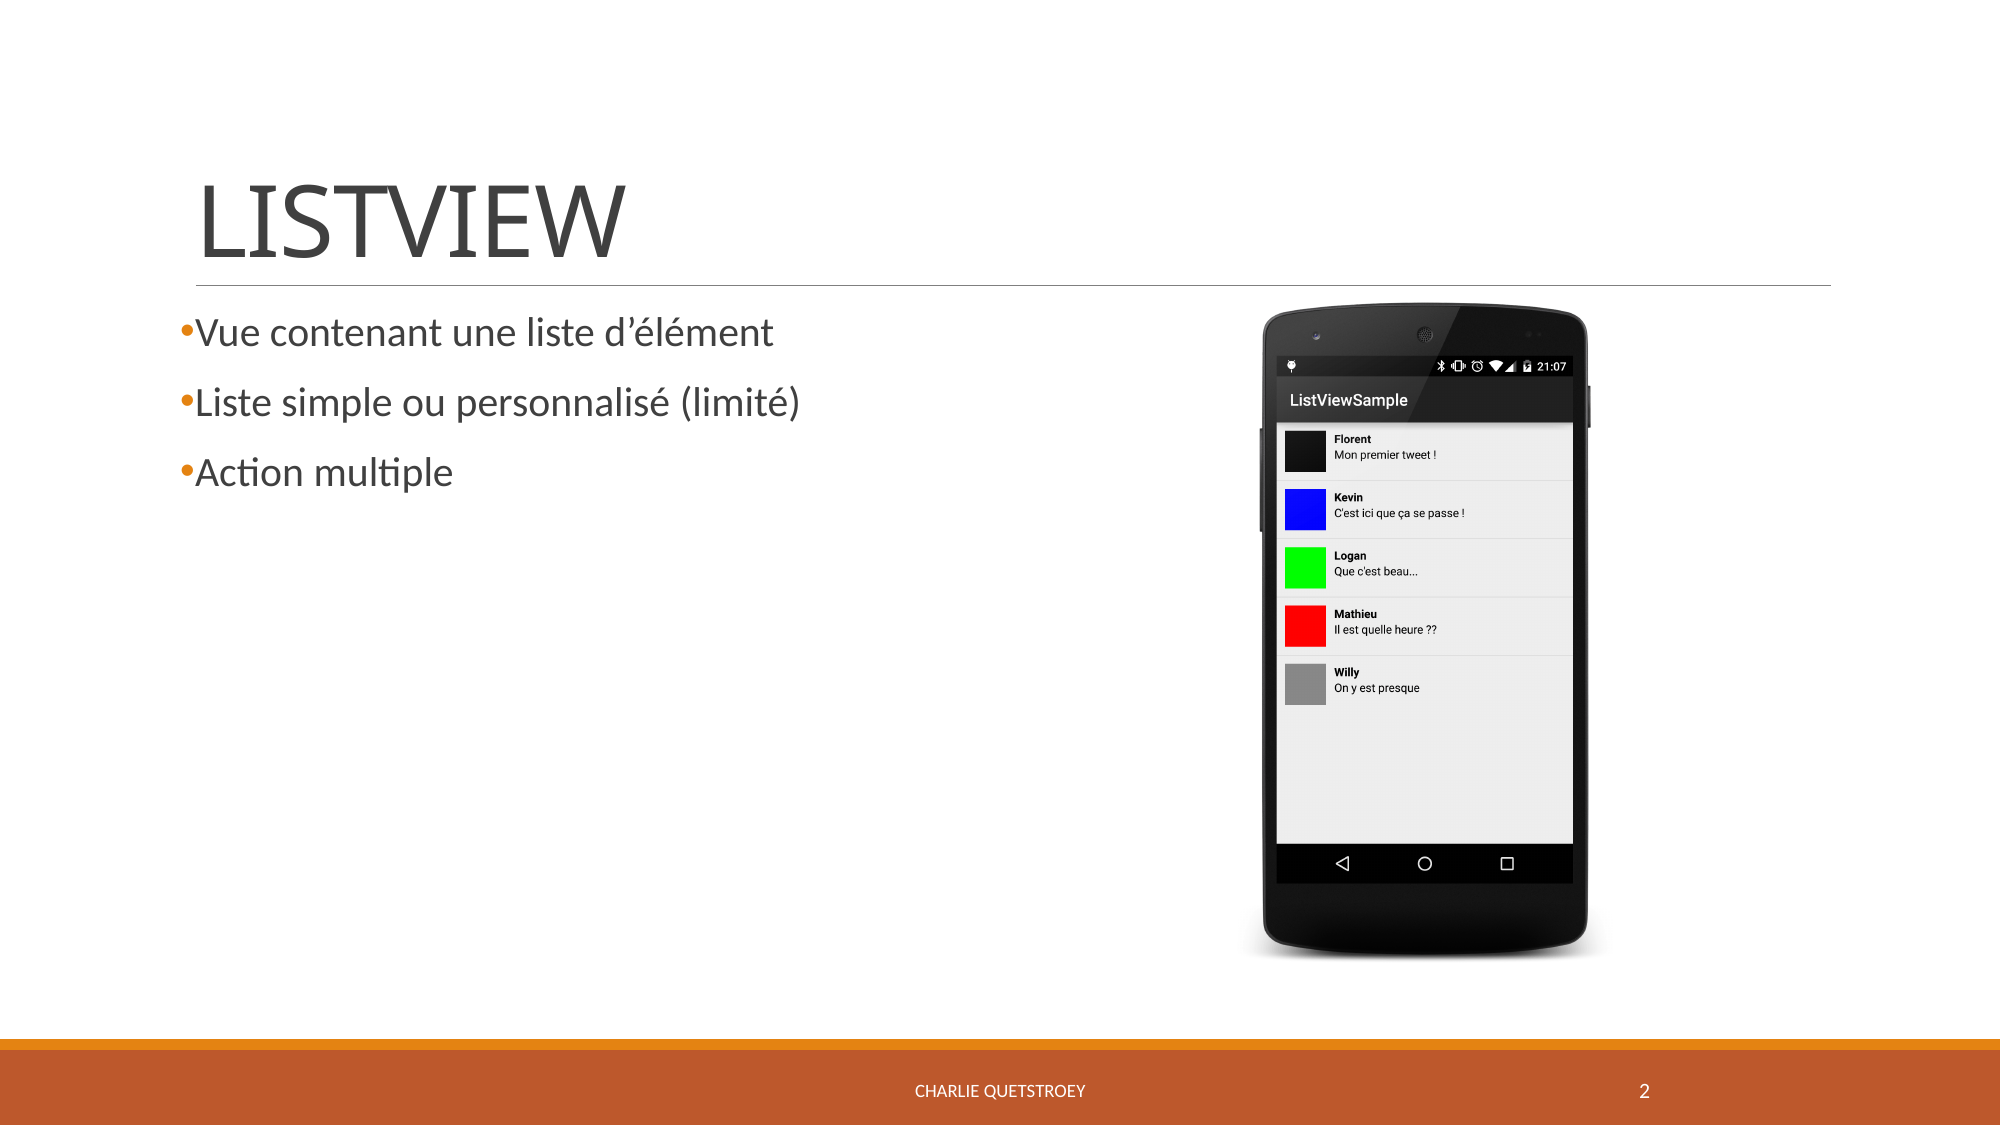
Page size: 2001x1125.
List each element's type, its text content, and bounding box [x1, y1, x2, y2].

picture [1237, 302, 1613, 963]
text_box [1624, 1059, 1840, 1120]
text_box Charlie Quetstroey [604, 1059, 1396, 1120]
list Vue contenant une liste d’élément Liste simple ou personnalisé (limité) Action multiple [180, 302, 991, 963]
title LISTVIEW [180, 47, 1831, 286]
